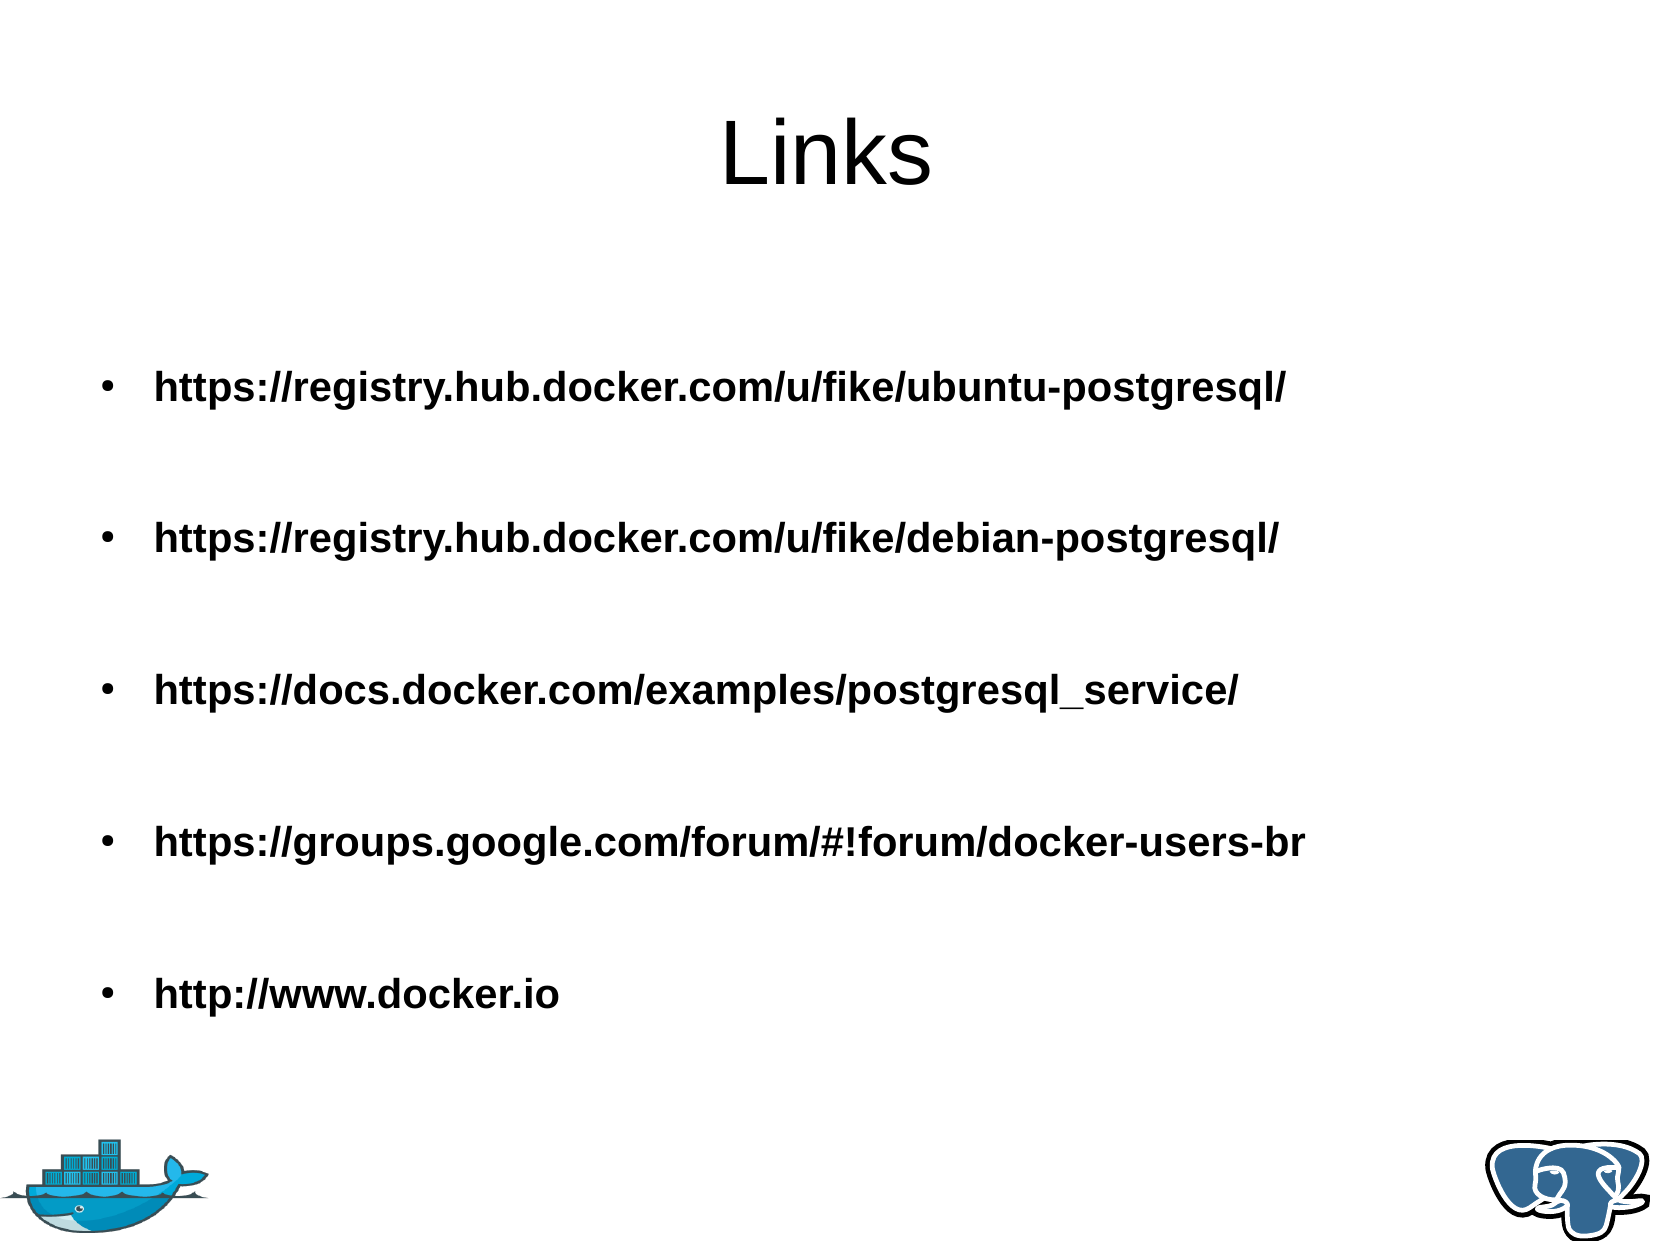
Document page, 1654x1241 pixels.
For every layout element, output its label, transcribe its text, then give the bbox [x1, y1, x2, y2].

title Links [82, 49, 1571, 257]
list https://registry.hub.docker.com/u/fike/ubuntu-postgresql/ https://registry.hub.docker.com/u/fike/debian-postgresql/ https://docs.docker.com/examples/postgresql_service/ https://groups.google.com/forum/#!forum/docker-users-br http://www.docker.io [82, 330, 1571, 1051]
picture [0, 1139, 211, 1233]
picture [1485, 1140, 1651, 1241]
